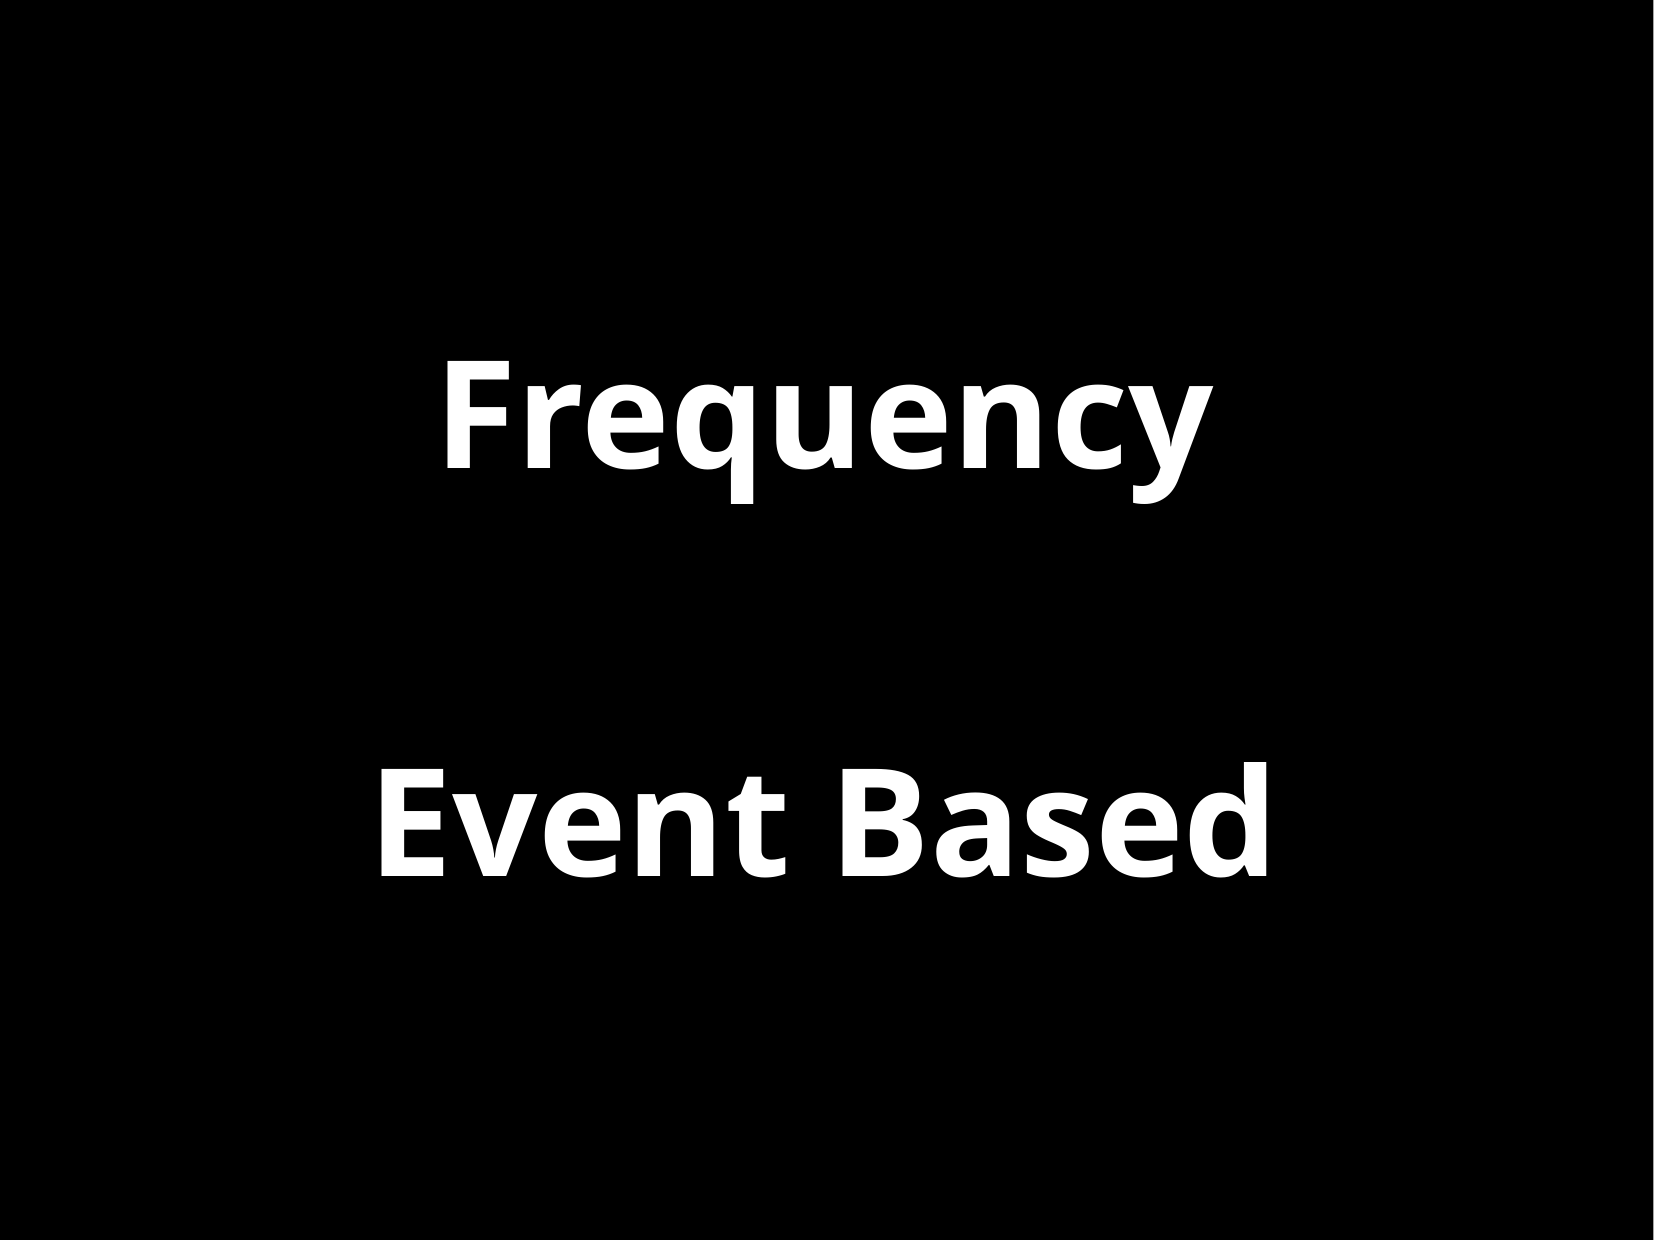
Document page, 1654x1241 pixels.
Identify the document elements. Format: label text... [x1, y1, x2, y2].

title Frequency Event Based [45, 337, 1603, 892]
